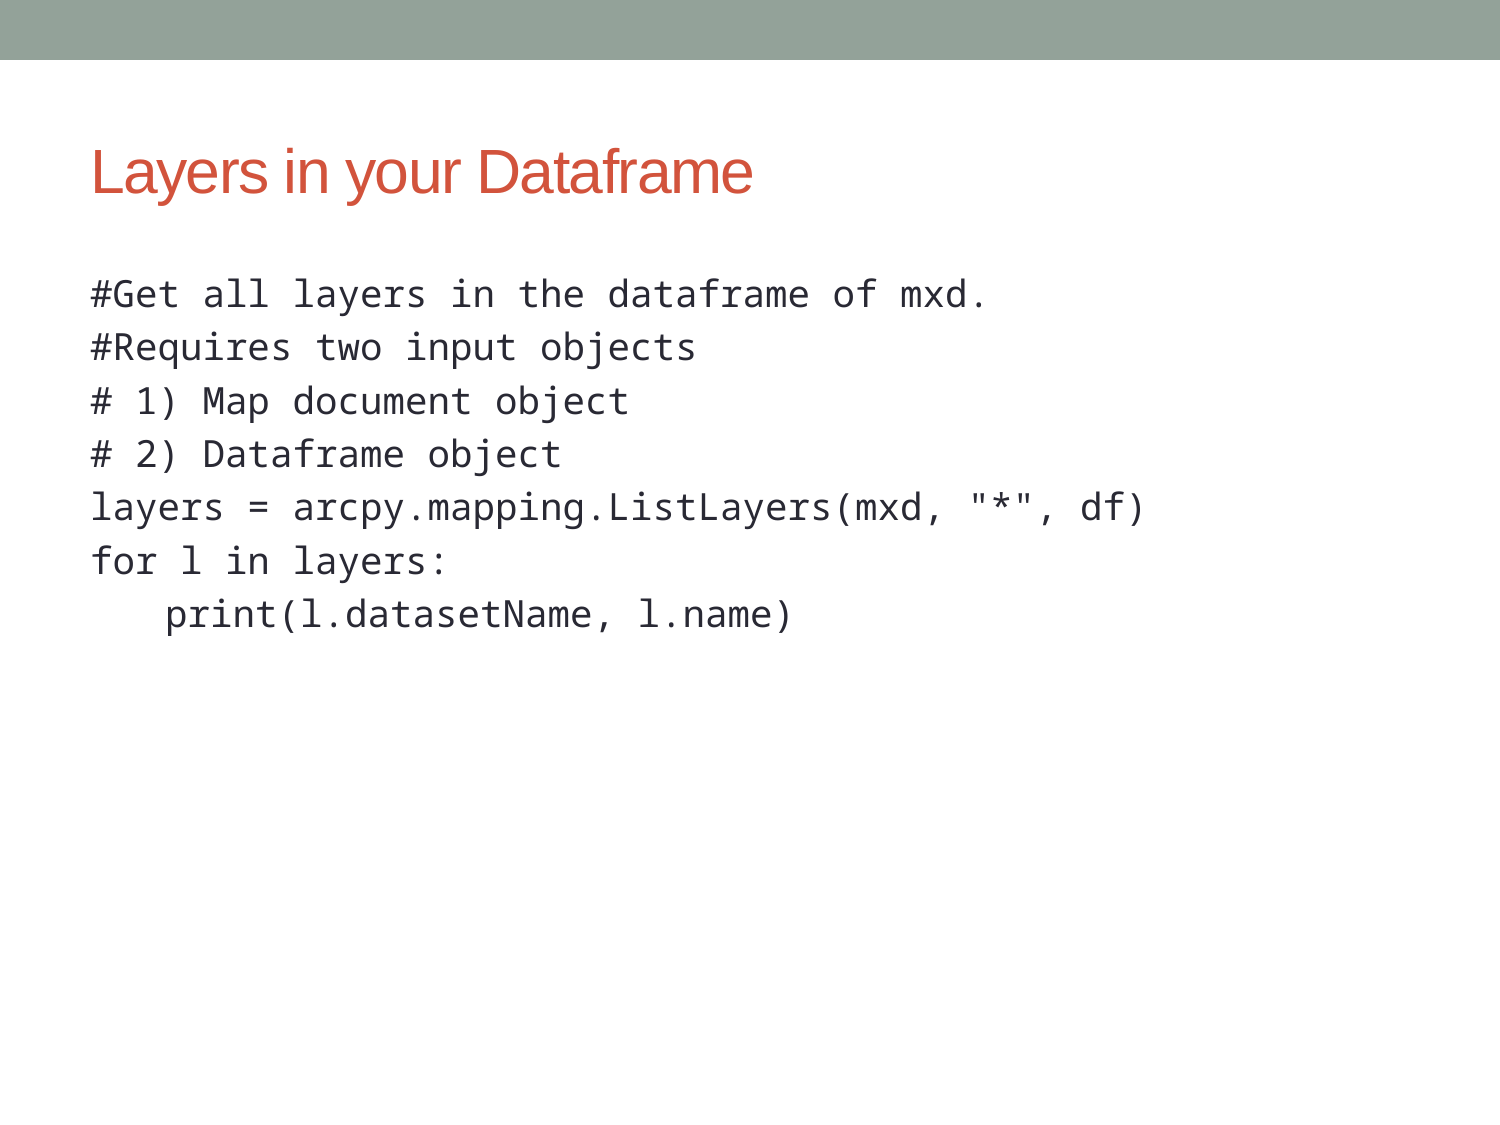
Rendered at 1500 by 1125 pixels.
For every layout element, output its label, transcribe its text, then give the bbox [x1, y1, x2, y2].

title Layers in your Dataframe [75, 87, 1426, 251]
list #Get all layers in the dataframe of mxd. #Requires two input objects # 1) Map document object # 2) Dataframe object layers = arcpy.mapping.ListLayers(mxd, "*", df) for l in layers: print(l.datasetName, l.name) [75, 262, 1426, 1063]
